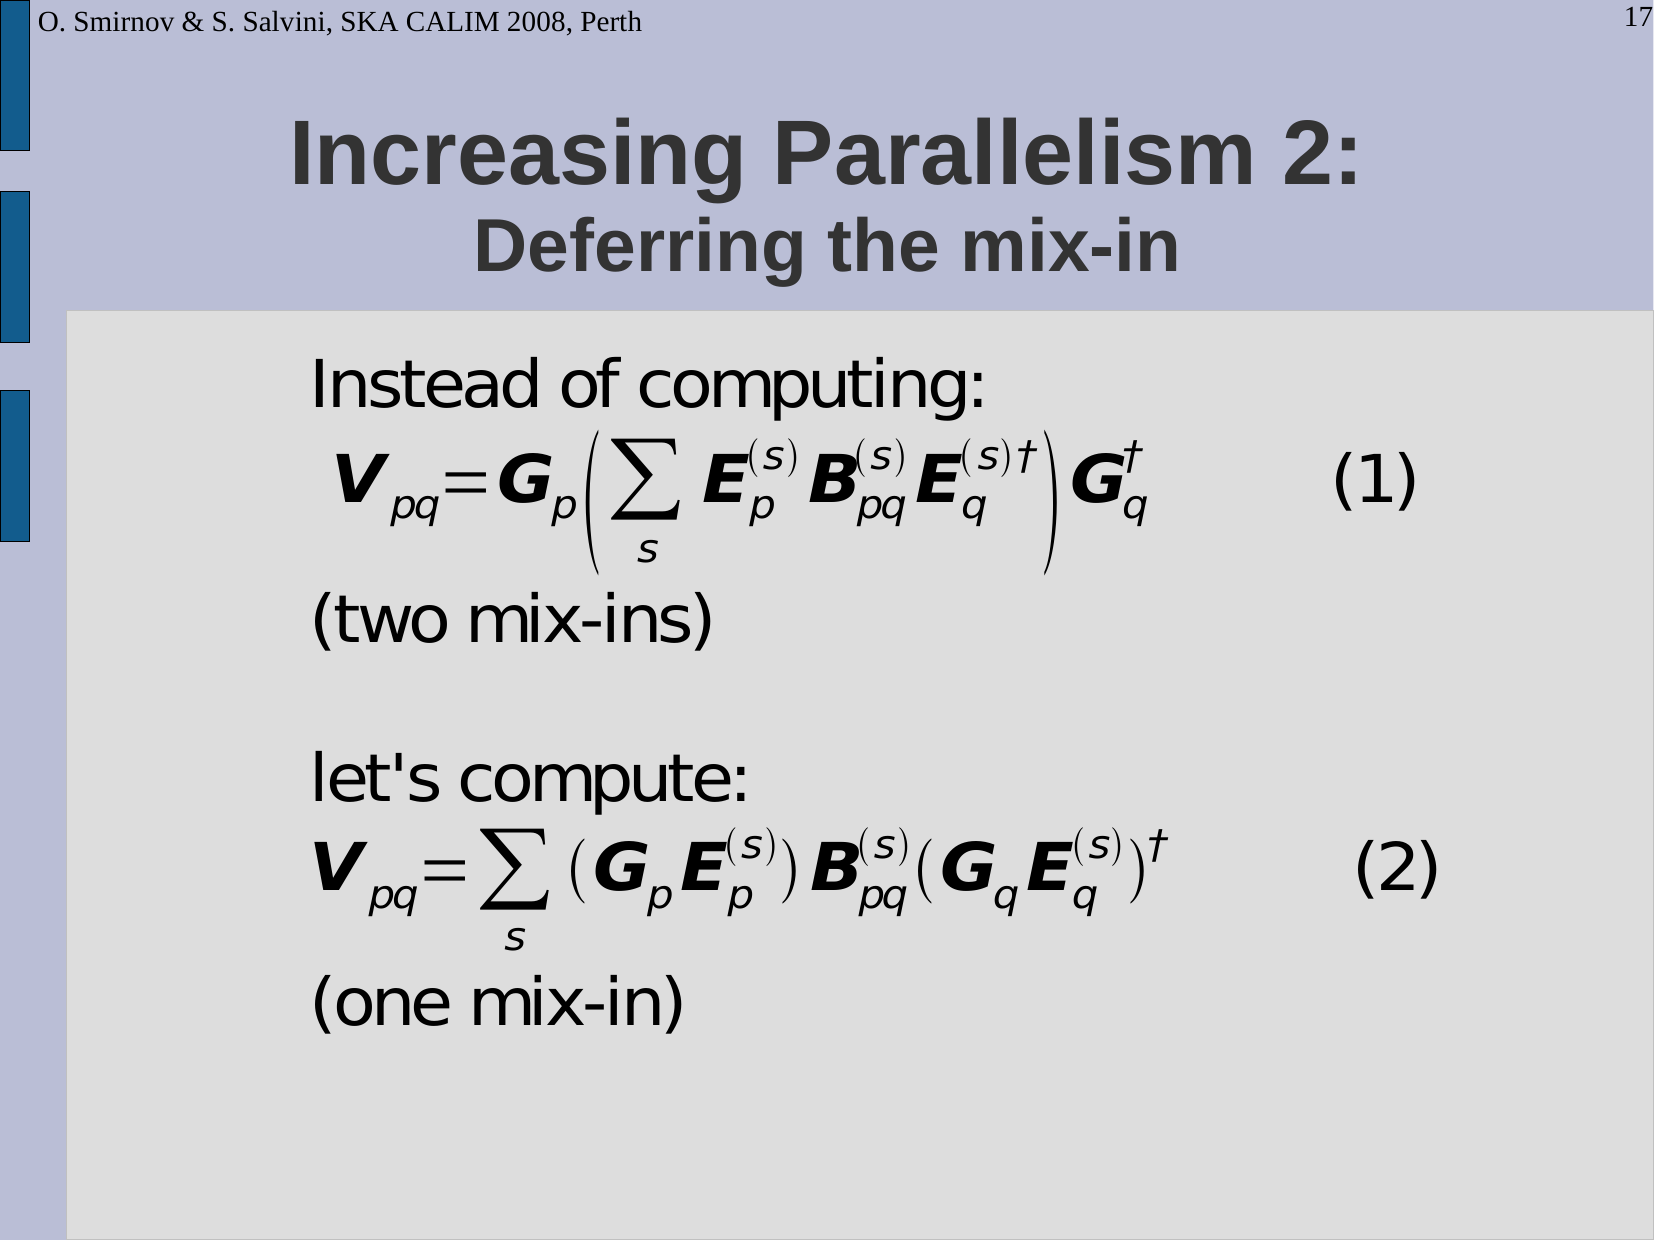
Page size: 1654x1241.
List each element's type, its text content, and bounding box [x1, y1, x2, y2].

chart [303, 345, 1446, 1201]
title Increasing Parallelism 2: Deferring the mix-in [121, 91, 1534, 299]
